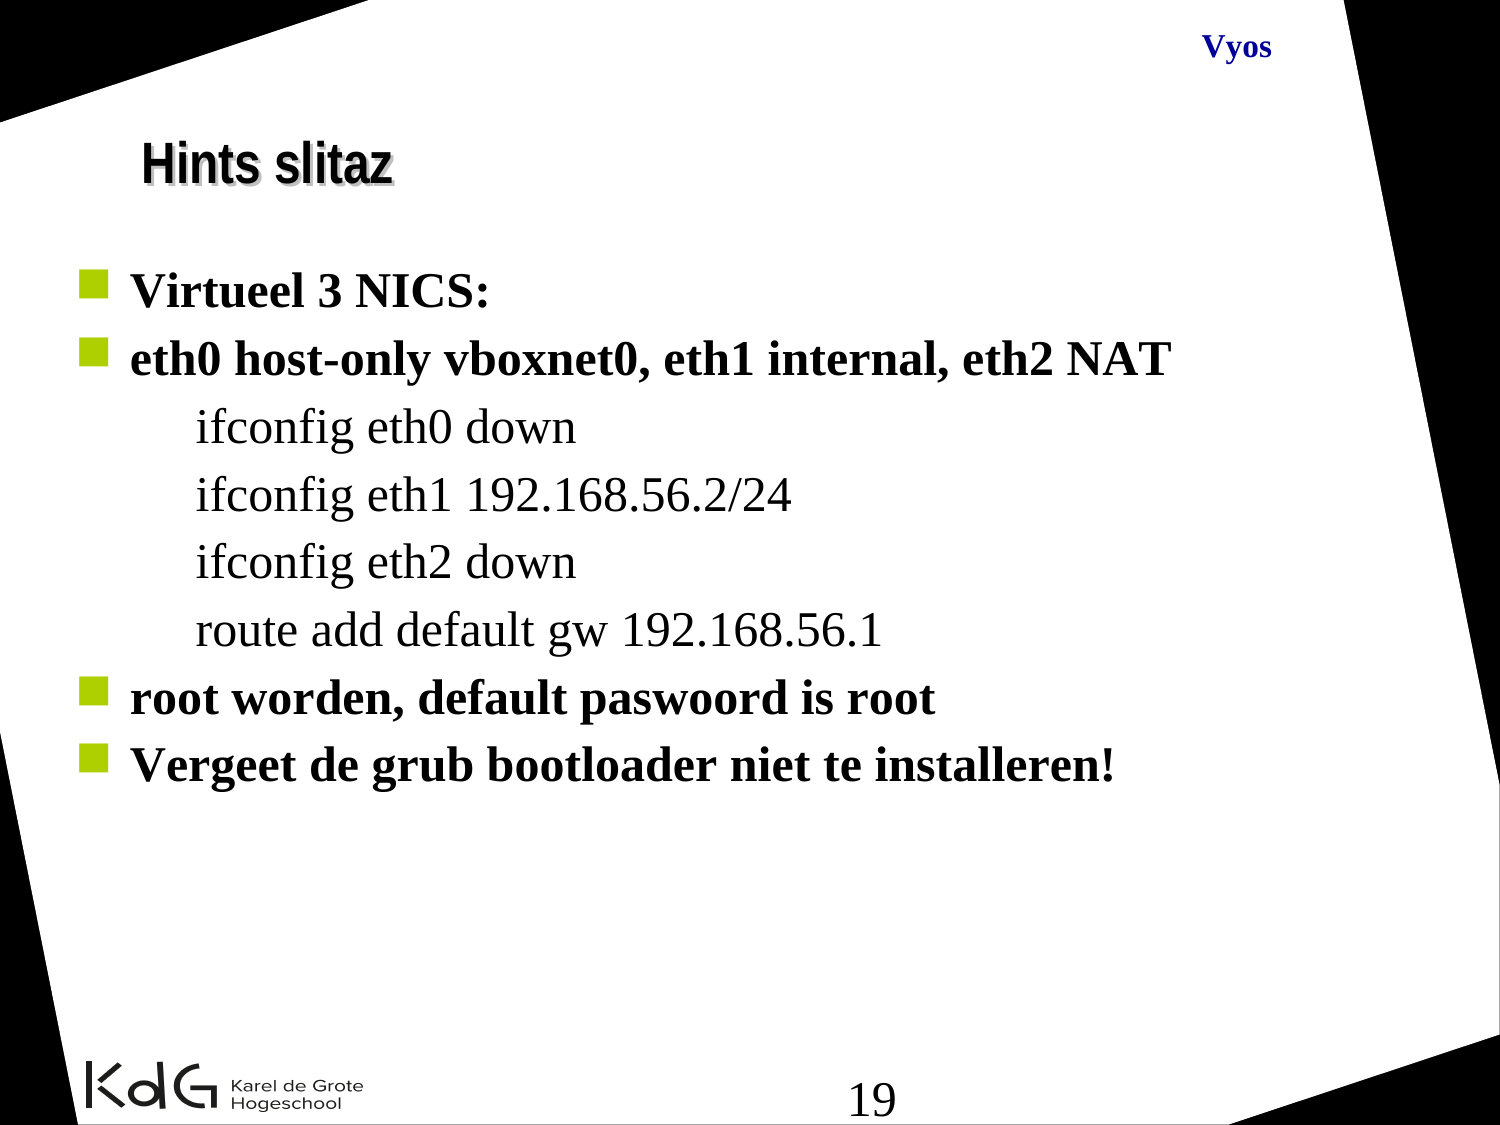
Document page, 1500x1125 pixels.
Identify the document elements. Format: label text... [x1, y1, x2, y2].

title Hints slitaz [141, 72, 1447, 253]
list Virtueel 3 NICS: eth0 host-only vboxnet0, eth1 internal, eth2 NAT ifconfig eth0 down ifconfig eth1 192.168.56.2/24 ifconfig eth2 down route add default gw 192.168.56.1 root worden, default paswoord is root Vergeet de grub bootloader niet te installeren! [75, 263, 1425, 1006]
picture [86, 1061, 363, 1112]
